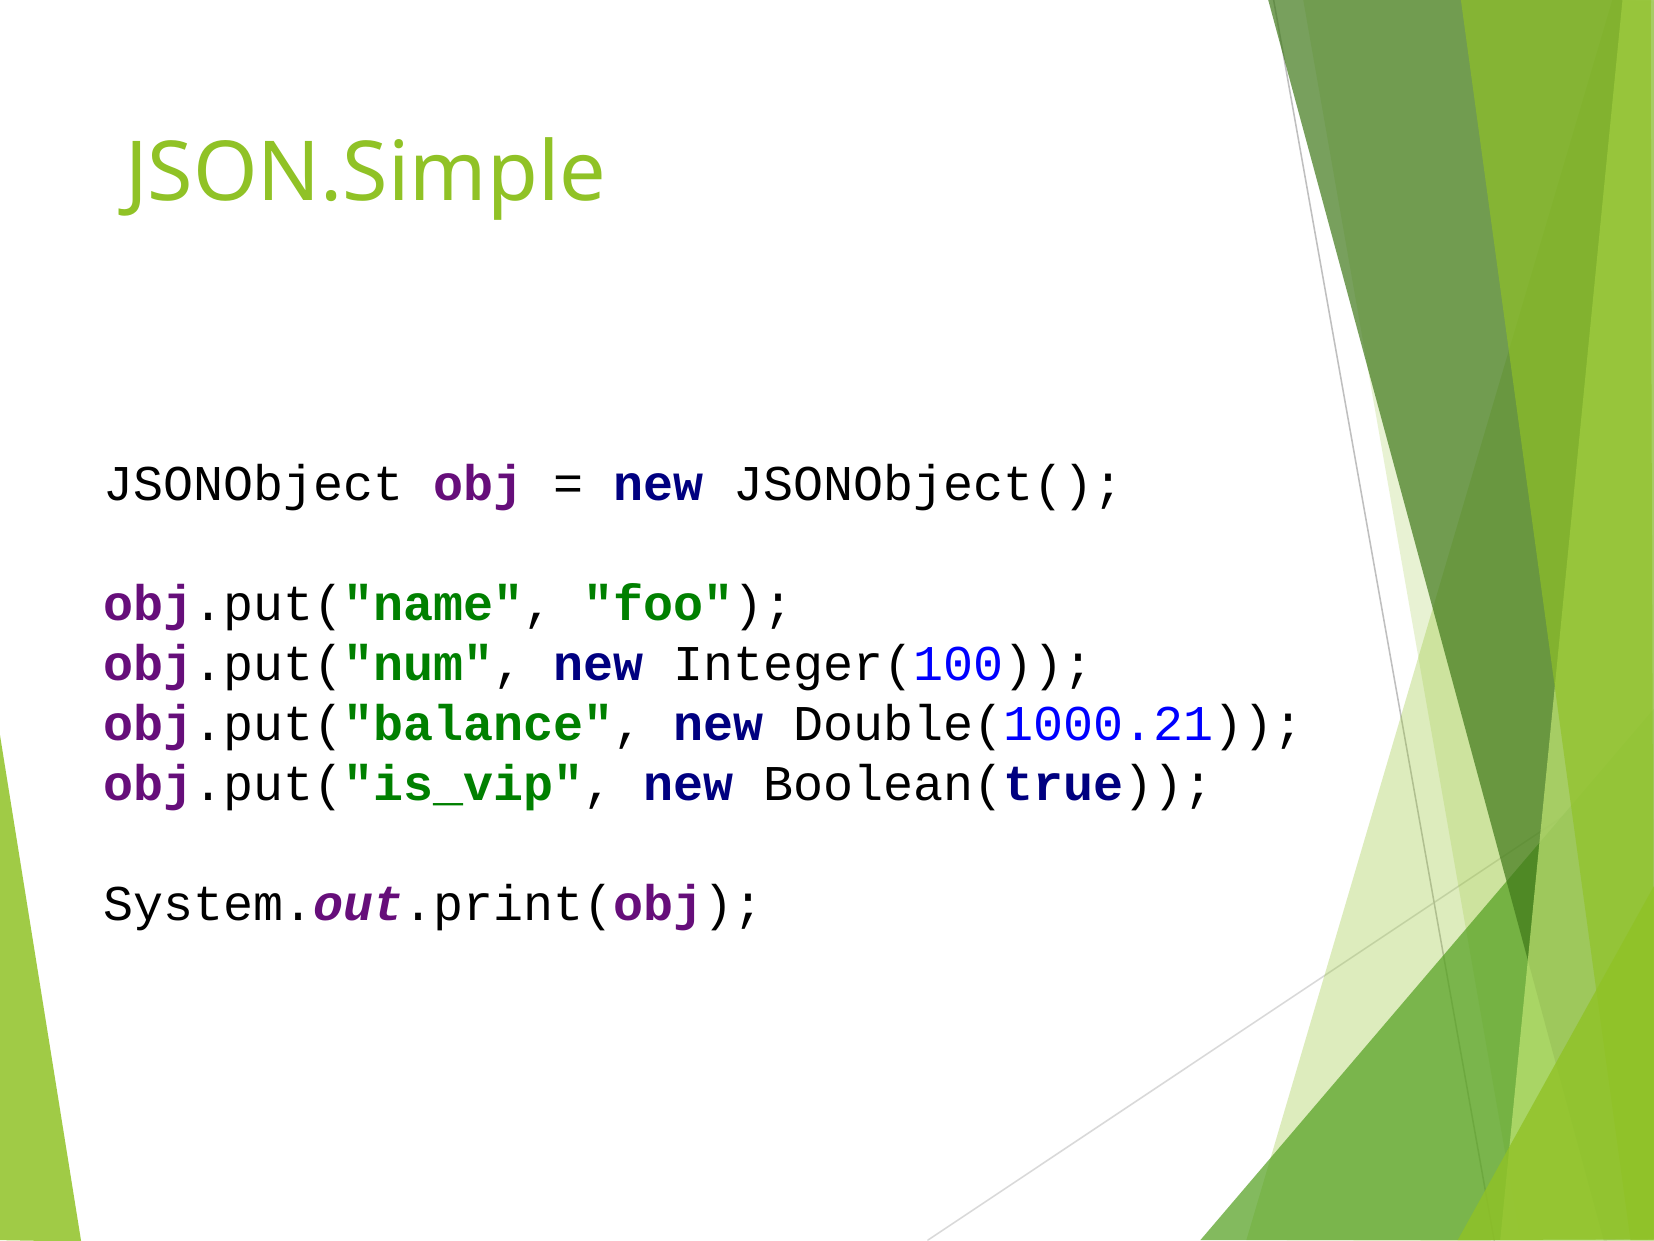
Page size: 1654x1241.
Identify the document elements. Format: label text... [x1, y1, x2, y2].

title JSON.Simple [110, 110, 1259, 350]
list JSONObject obj = new JSONObject(); obj.put("name", "foo"); obj.put("num", new Integer(100)); obj.put("balance", new Double(1000.21)); obj.put("is_vip", new Boolean(true)); System.out.print(obj); [88, 440, 1329, 940]
